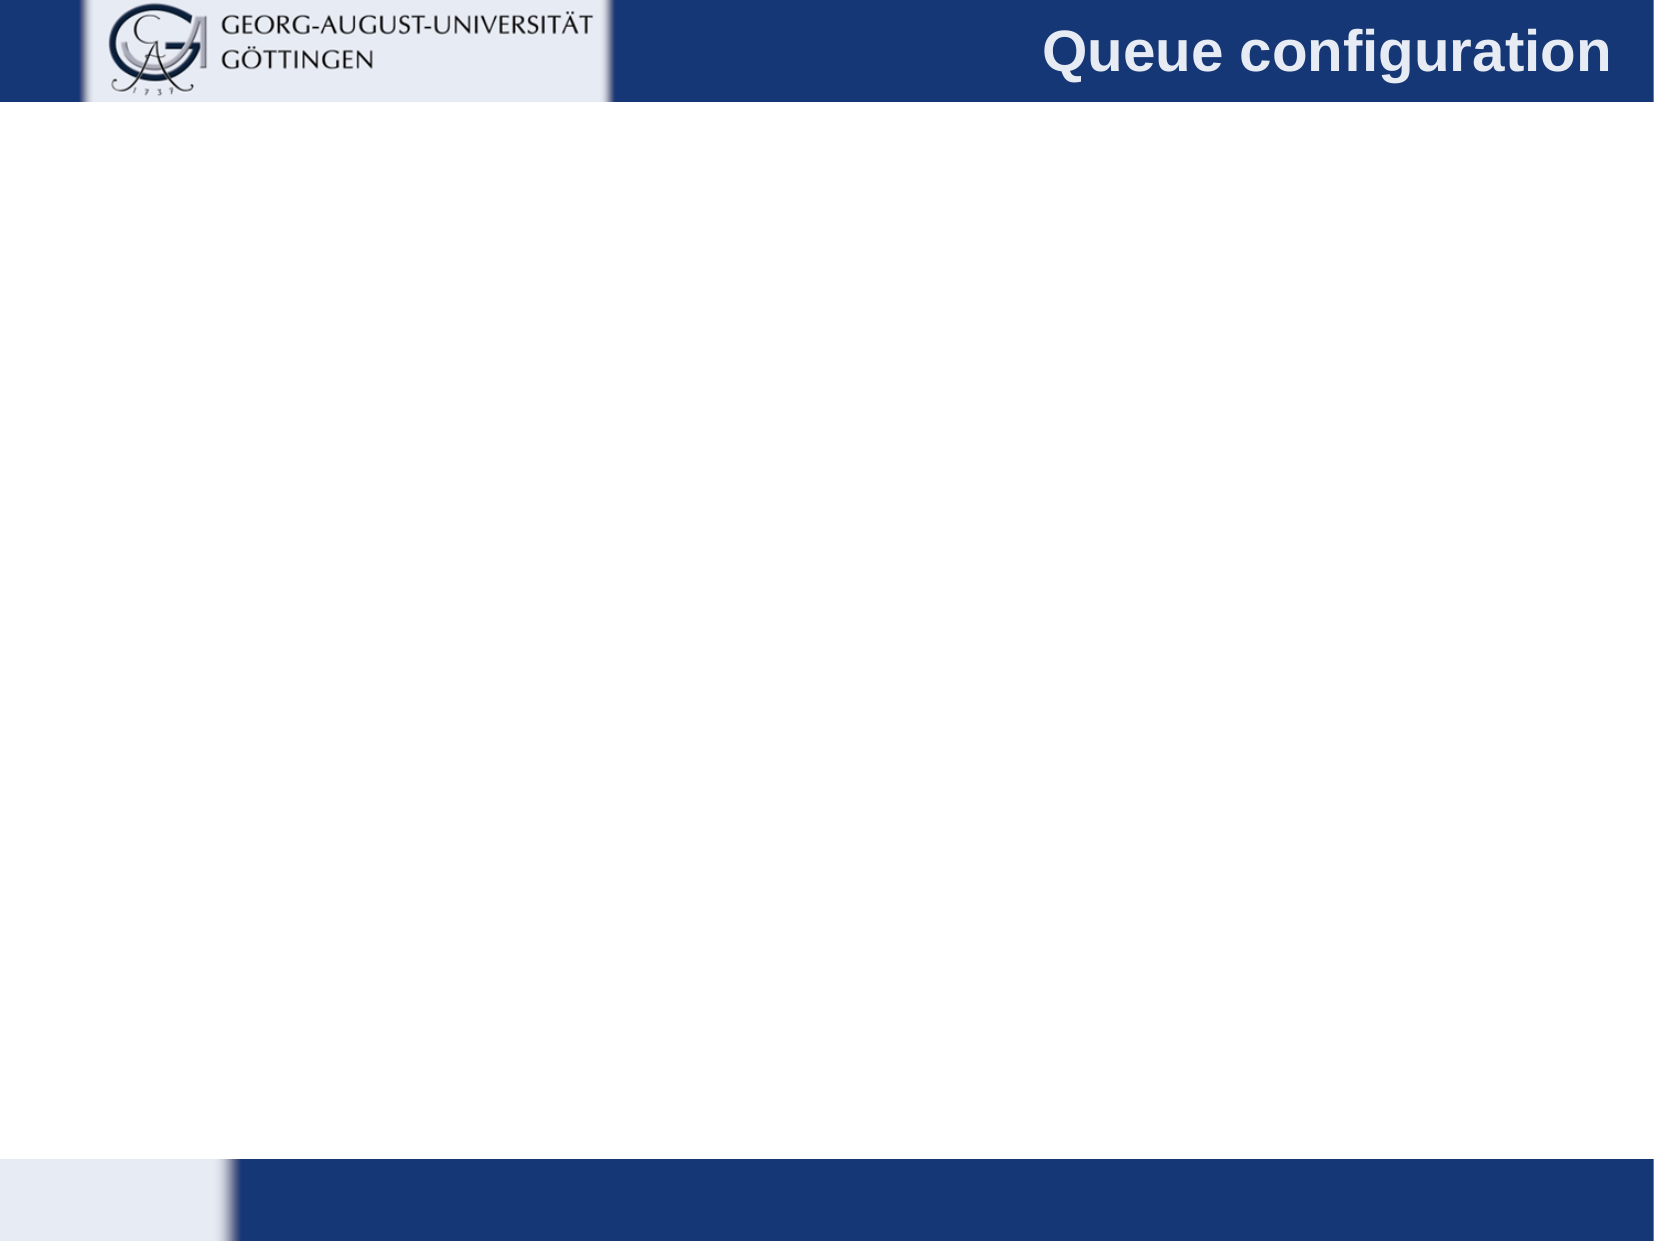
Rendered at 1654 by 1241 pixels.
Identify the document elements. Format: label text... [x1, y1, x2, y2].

picture [0, 1159, 1654, 1241]
title Queue configuration [637, 0, 1613, 100]
picture [0, 0, 1654, 102]
